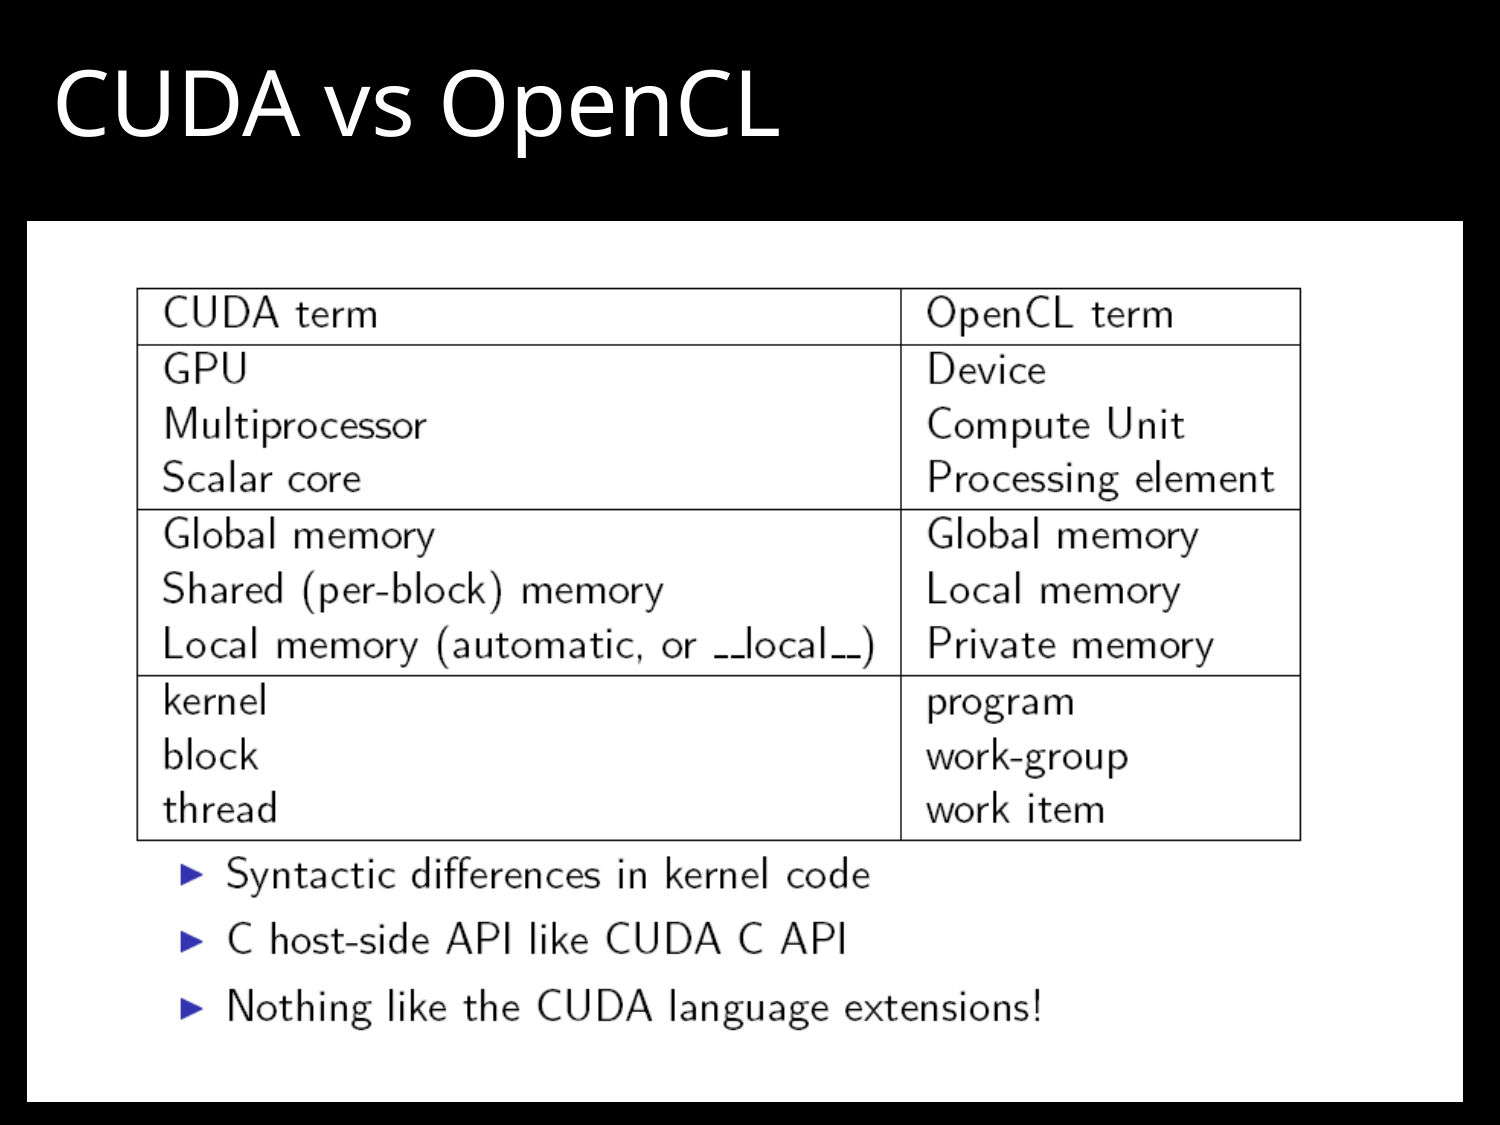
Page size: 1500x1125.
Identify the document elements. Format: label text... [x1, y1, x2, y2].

text_box CUDA vs OpenCL [37, 24, 1463, 175]
picture [27, 221, 1463, 1102]
